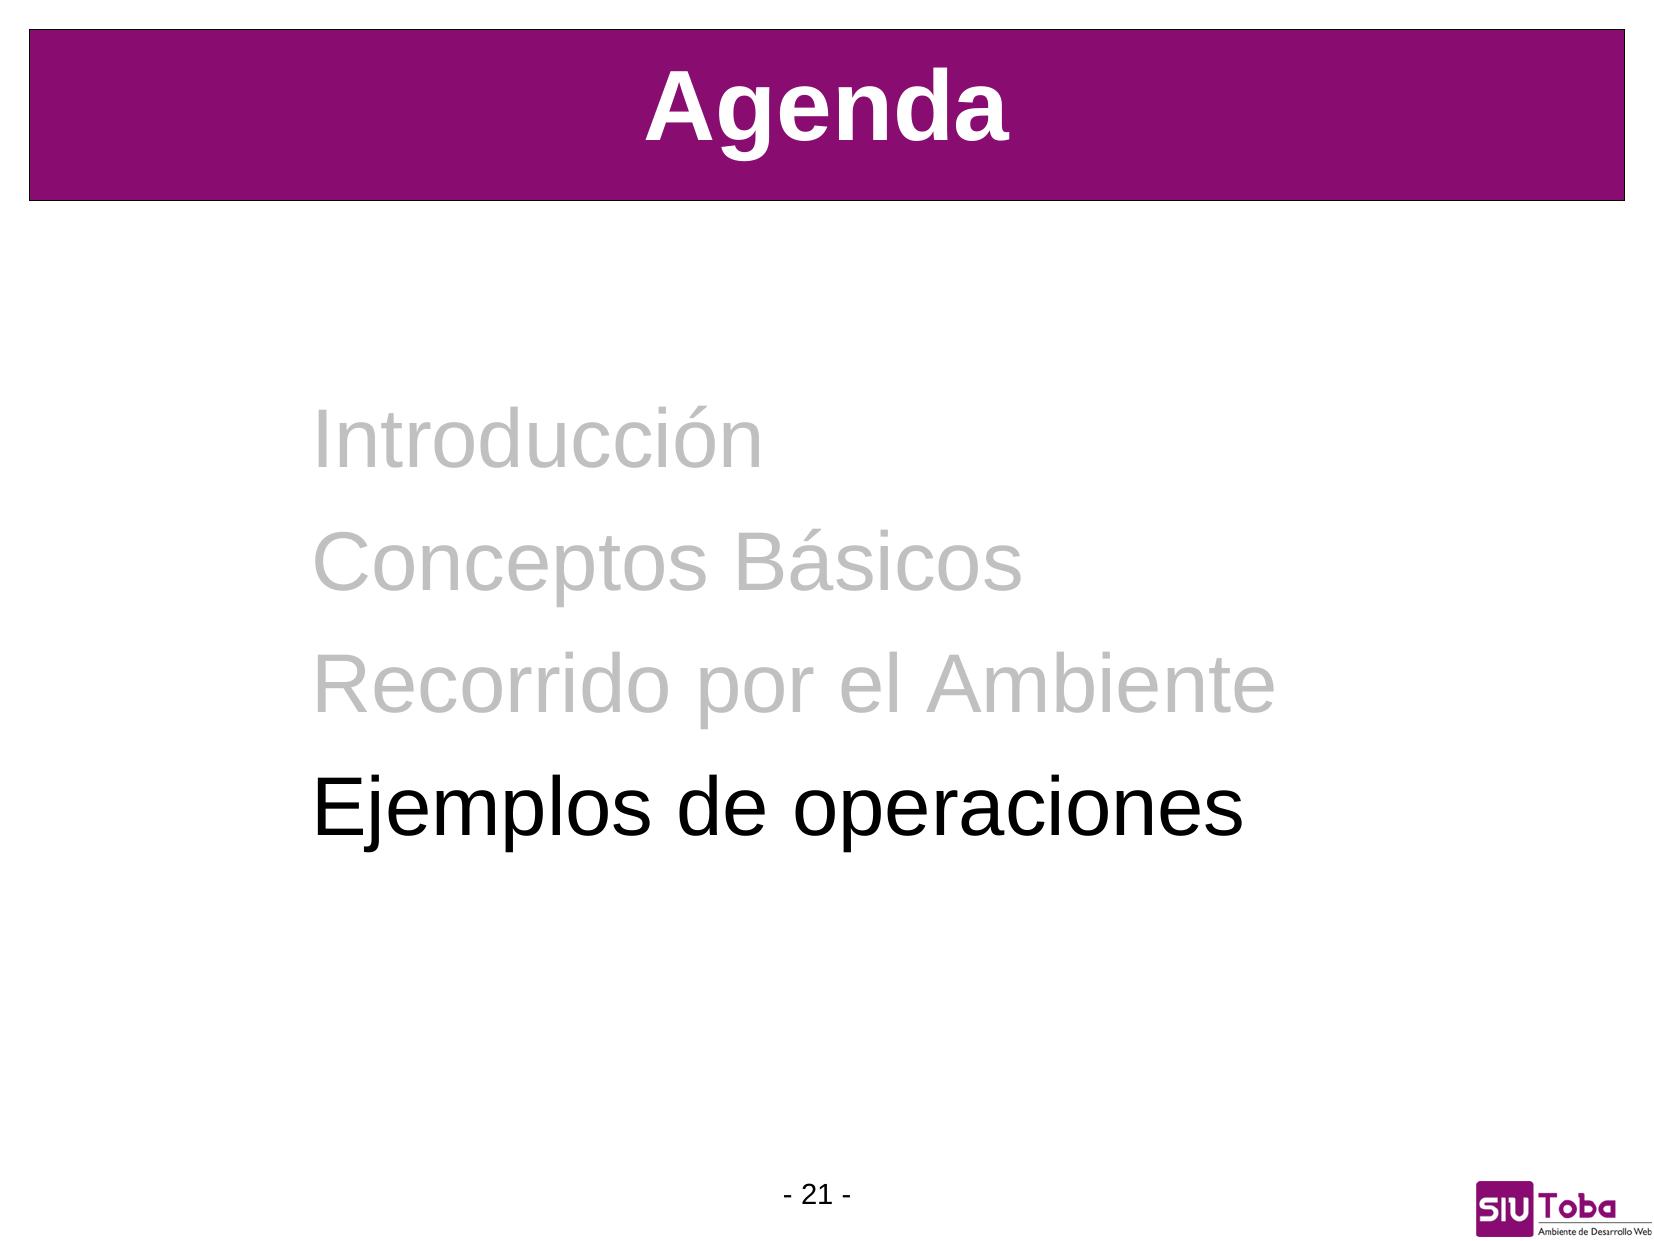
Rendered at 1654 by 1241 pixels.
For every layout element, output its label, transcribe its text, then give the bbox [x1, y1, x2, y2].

list Introducción Conceptos Básicos Recorrido por el Ambiente Ejemplos de operaciones [276, 392, 1469, 1089]
title Agenda [59, 47, 1595, 166]
picture [1476, 1181, 1652, 1237]
